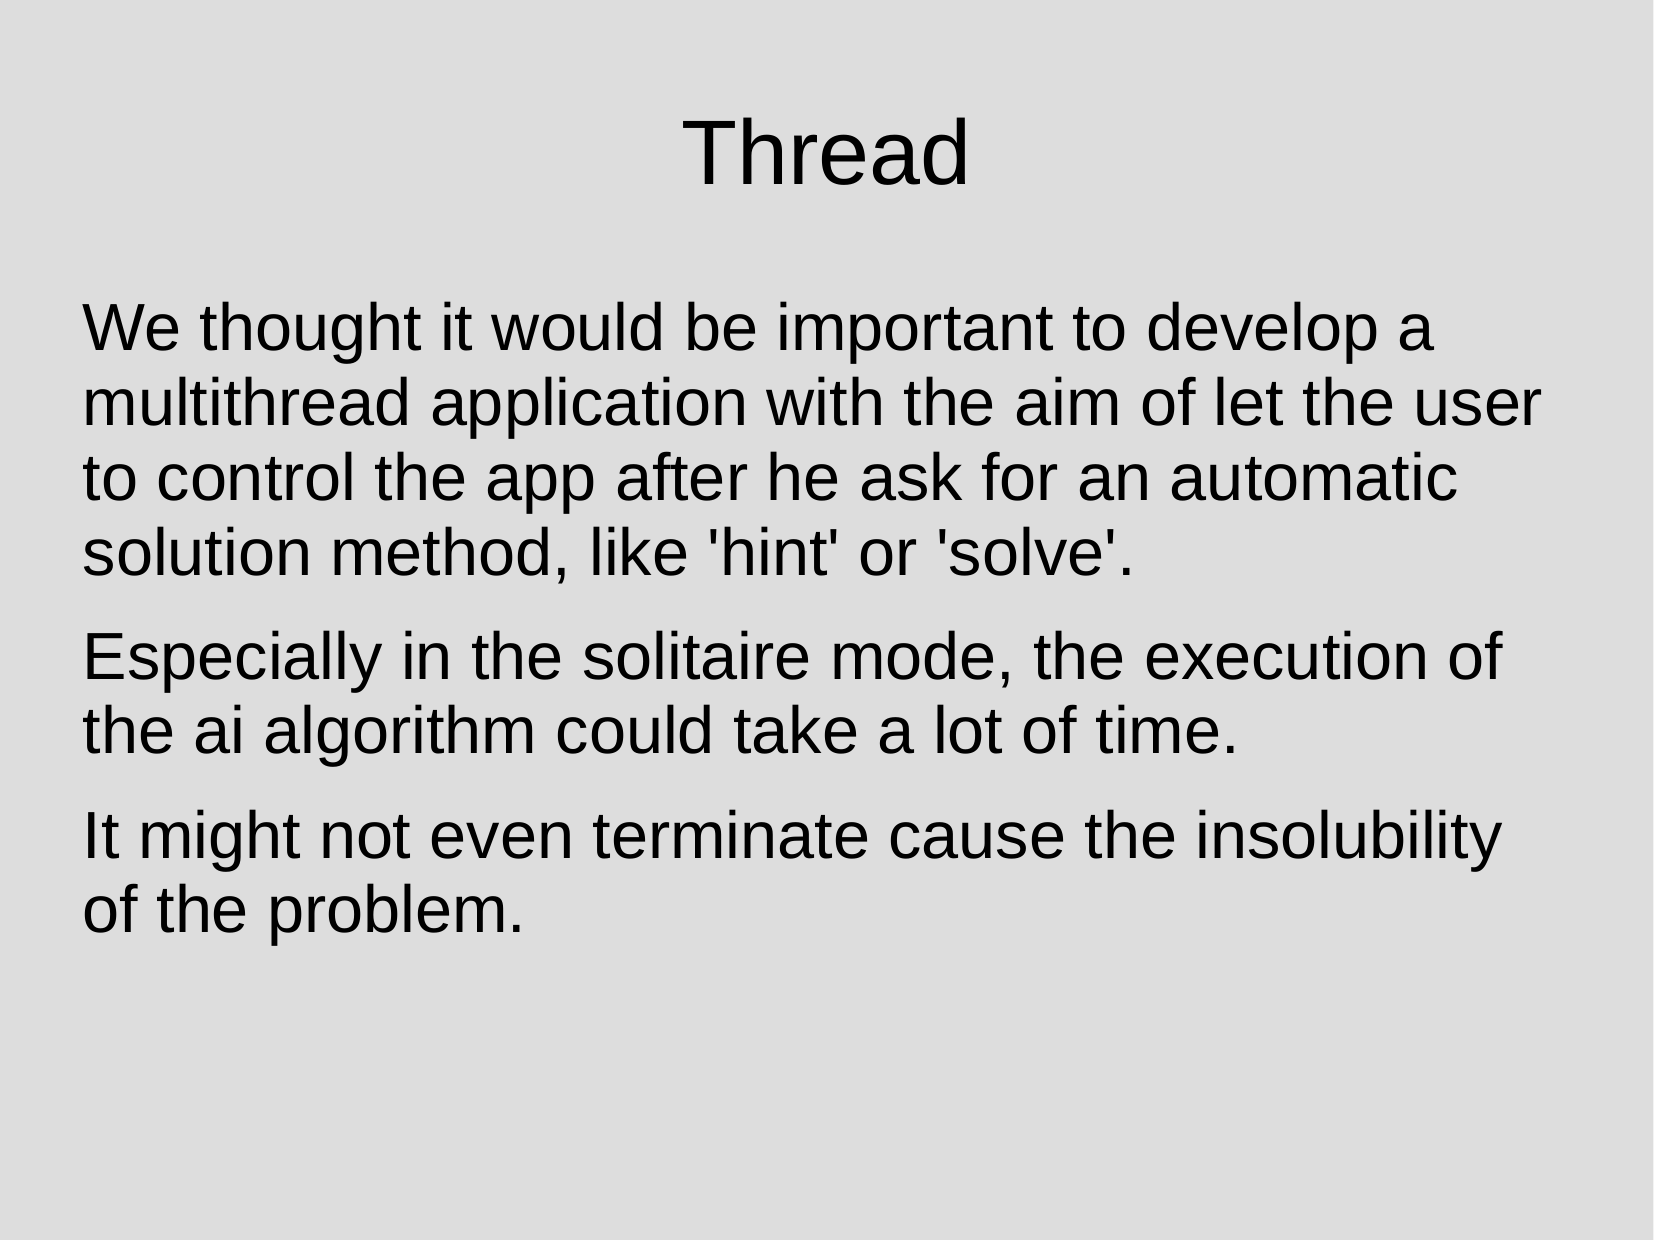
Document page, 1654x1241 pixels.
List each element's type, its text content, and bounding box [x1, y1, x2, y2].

list We thought it would be important to develop a multithread application with the aim of let the user to control the app after he ask for an automatic solution method, like 'hint' or 'solve'. Especially in the solitaire mode, the execution of the ai algorithm could take a lot of time. It might not even terminate cause the insolubility of the problem. [82, 290, 1571, 1010]
title Thread [82, 49, 1571, 257]
